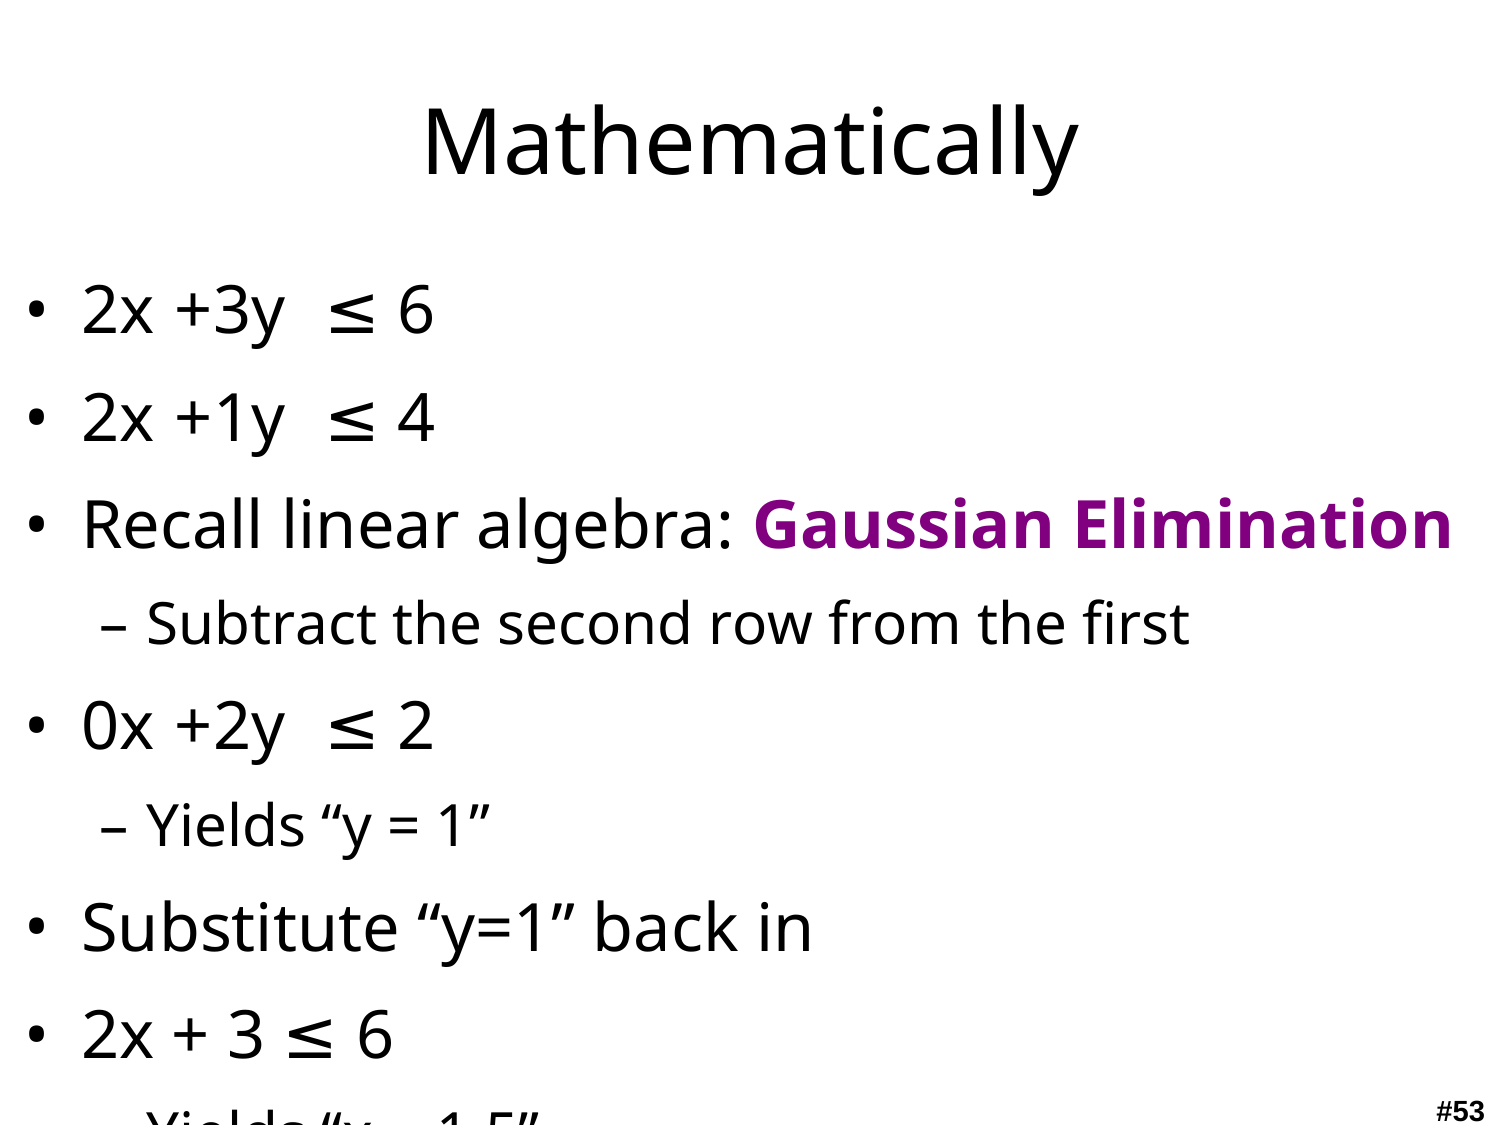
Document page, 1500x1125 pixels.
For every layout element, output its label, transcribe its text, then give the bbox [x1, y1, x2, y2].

list 2x +3y ≤ 6 2x +1y ≤ 4 Recall linear algebra: Gaussian Elimination Subtract the second row from the first 0x +2y ≤ 2 Yields “y = 1” Substitute “y=1” back in 2x + 3 ≤ 6 Yields “x = 1.5” [24, 262, 1476, 1101]
title Mathematically [24, 45, 1476, 233]
